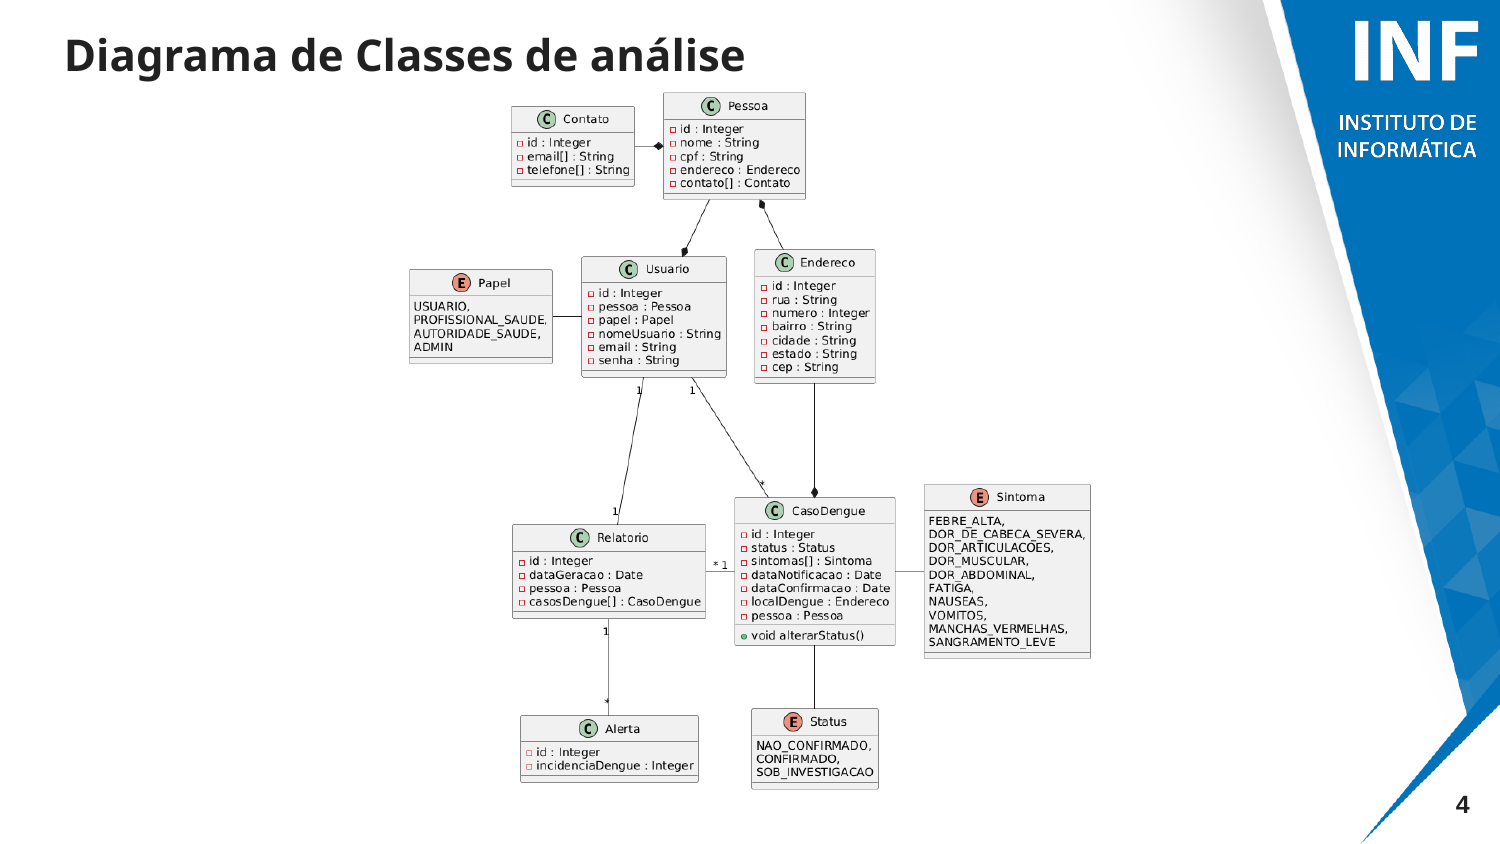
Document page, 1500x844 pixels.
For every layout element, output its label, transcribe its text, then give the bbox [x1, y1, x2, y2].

picture [0, 0, 1500, 844]
title Diagrama de Classes de análise [48, 12, 1439, 89]
slide_number <number> [1394, 771, 1485, 837]
